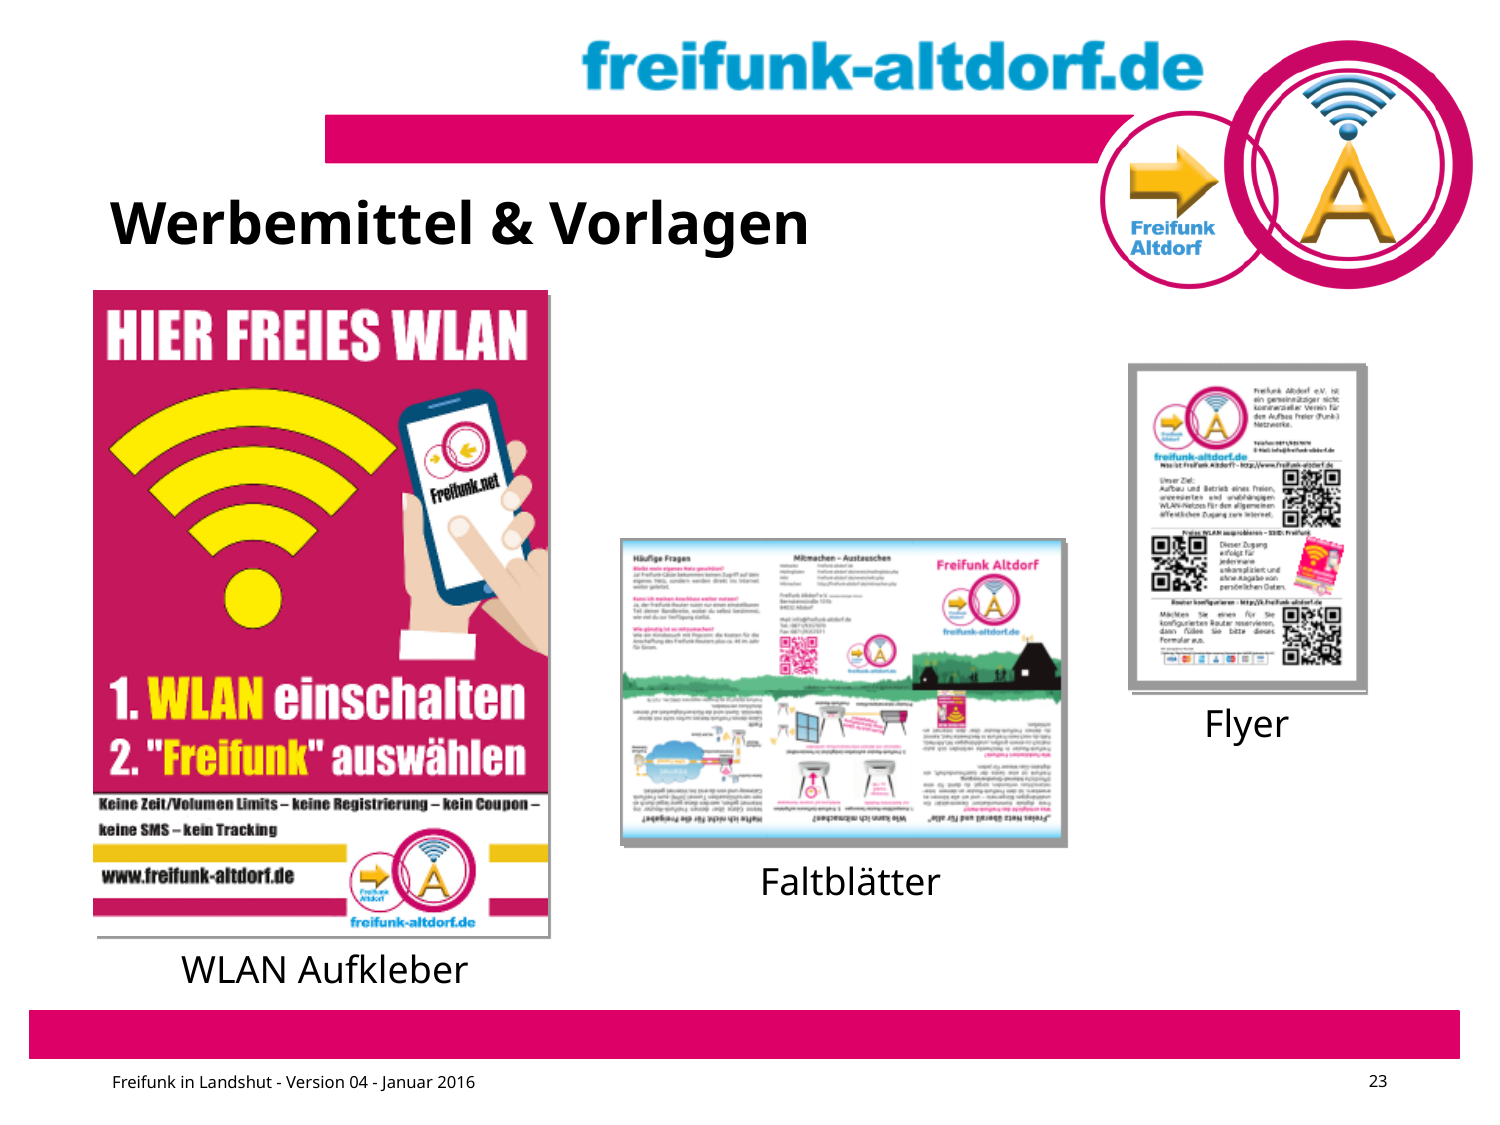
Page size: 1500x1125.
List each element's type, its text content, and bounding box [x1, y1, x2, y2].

slide_number <Foliennummer> [1107, 1058, 1388, 1106]
picture [562, 24, 1474, 296]
footer Freifunk in Landshut - Version 04 - Januar 2016 [112, 1058, 1090, 1106]
picture [1128, 362, 1366, 692]
text_box Faltblätter [745, 850, 956, 911]
text_box WLAN Aufkleber [166, 939, 484, 999]
title Werbemittel & Vorlagen [110, 160, 1093, 282]
picture [93, 290, 548, 937]
picture [620, 538, 1066, 846]
text_box Flyer [1189, 693, 1305, 753]
